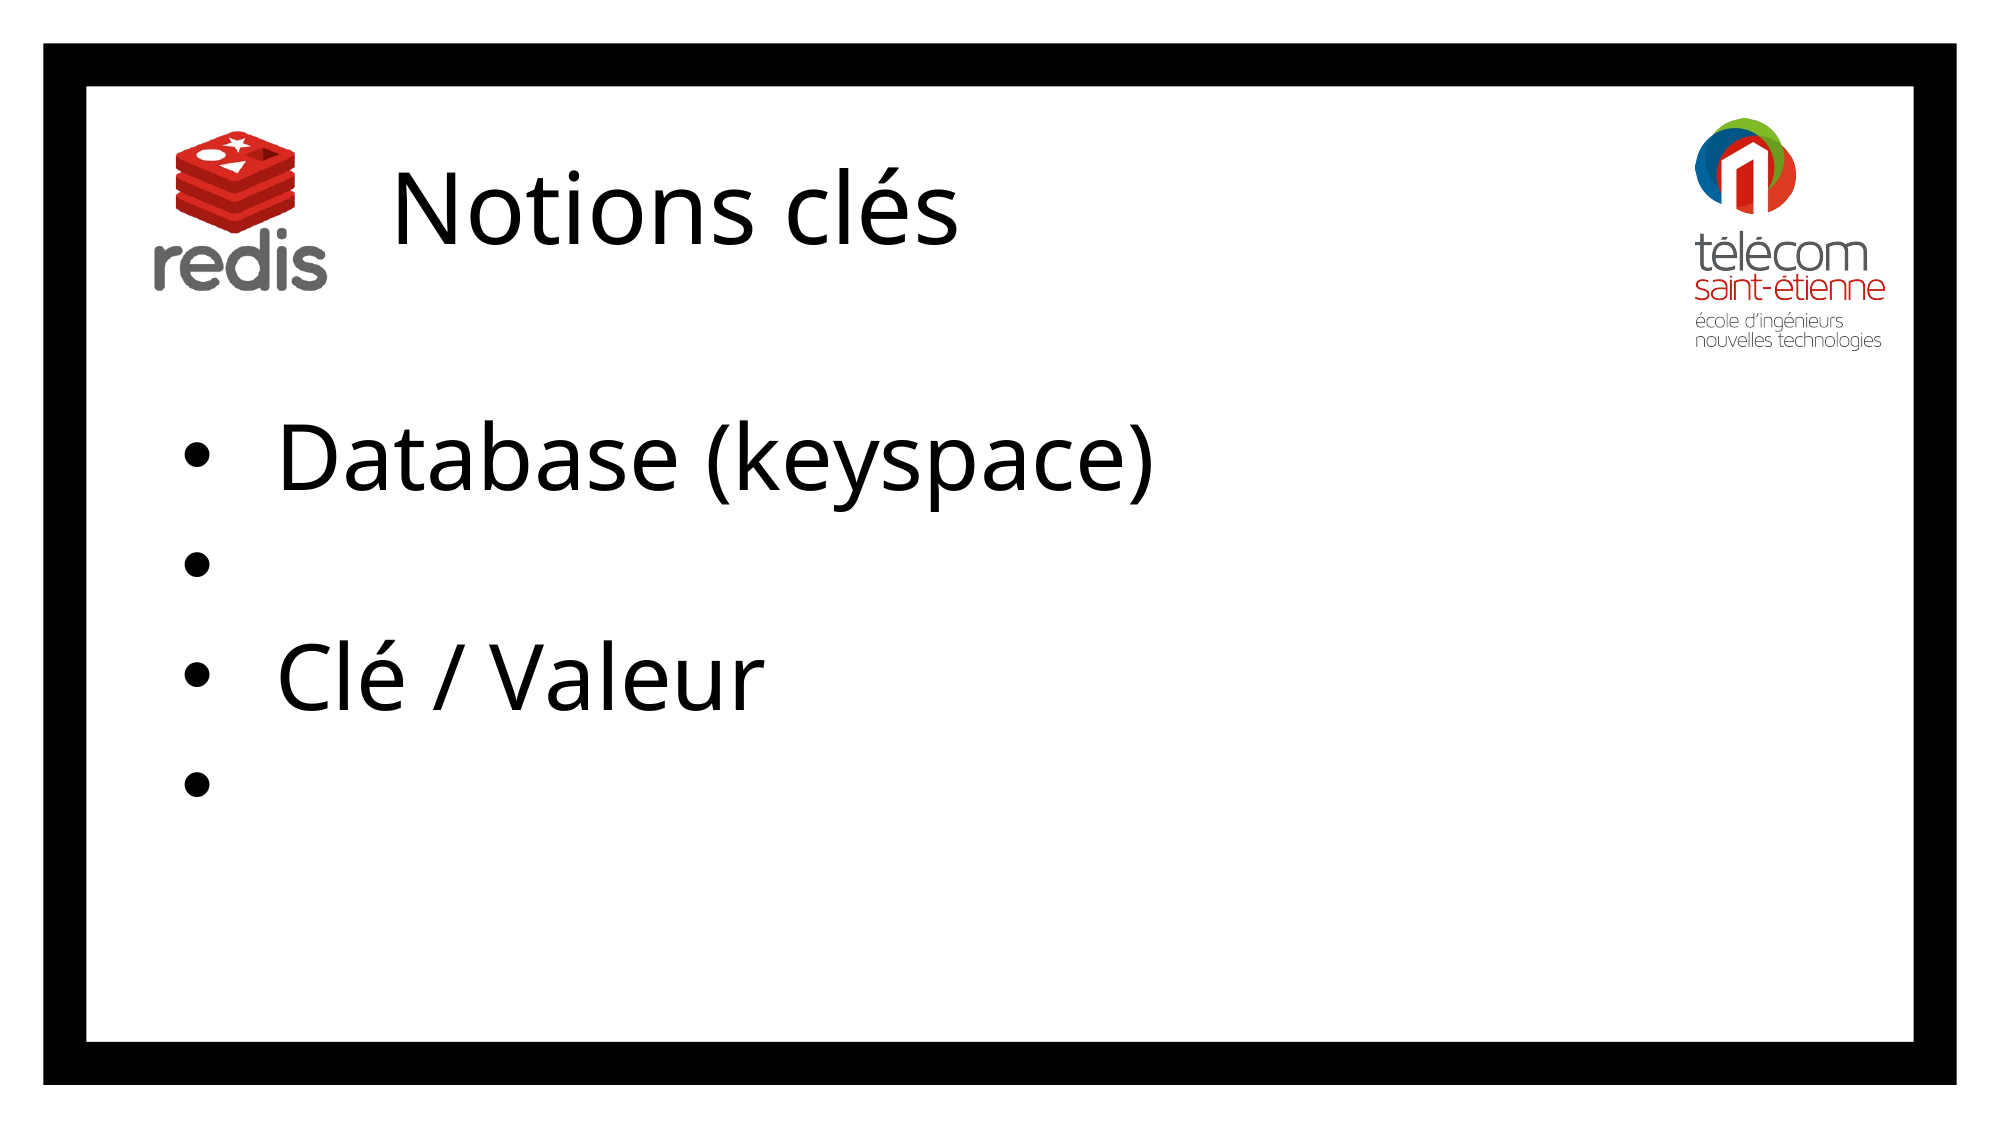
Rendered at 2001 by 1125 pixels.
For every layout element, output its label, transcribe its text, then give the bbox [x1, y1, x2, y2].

picture [1695, 118, 1885, 351]
picture [1715, 134, 1730, 138]
title Notions clés [369, 138, 1849, 304]
picture [129, 116, 351, 304]
text_box Database (keyspace) Clé / Valeur [166, 391, 1849, 897]
